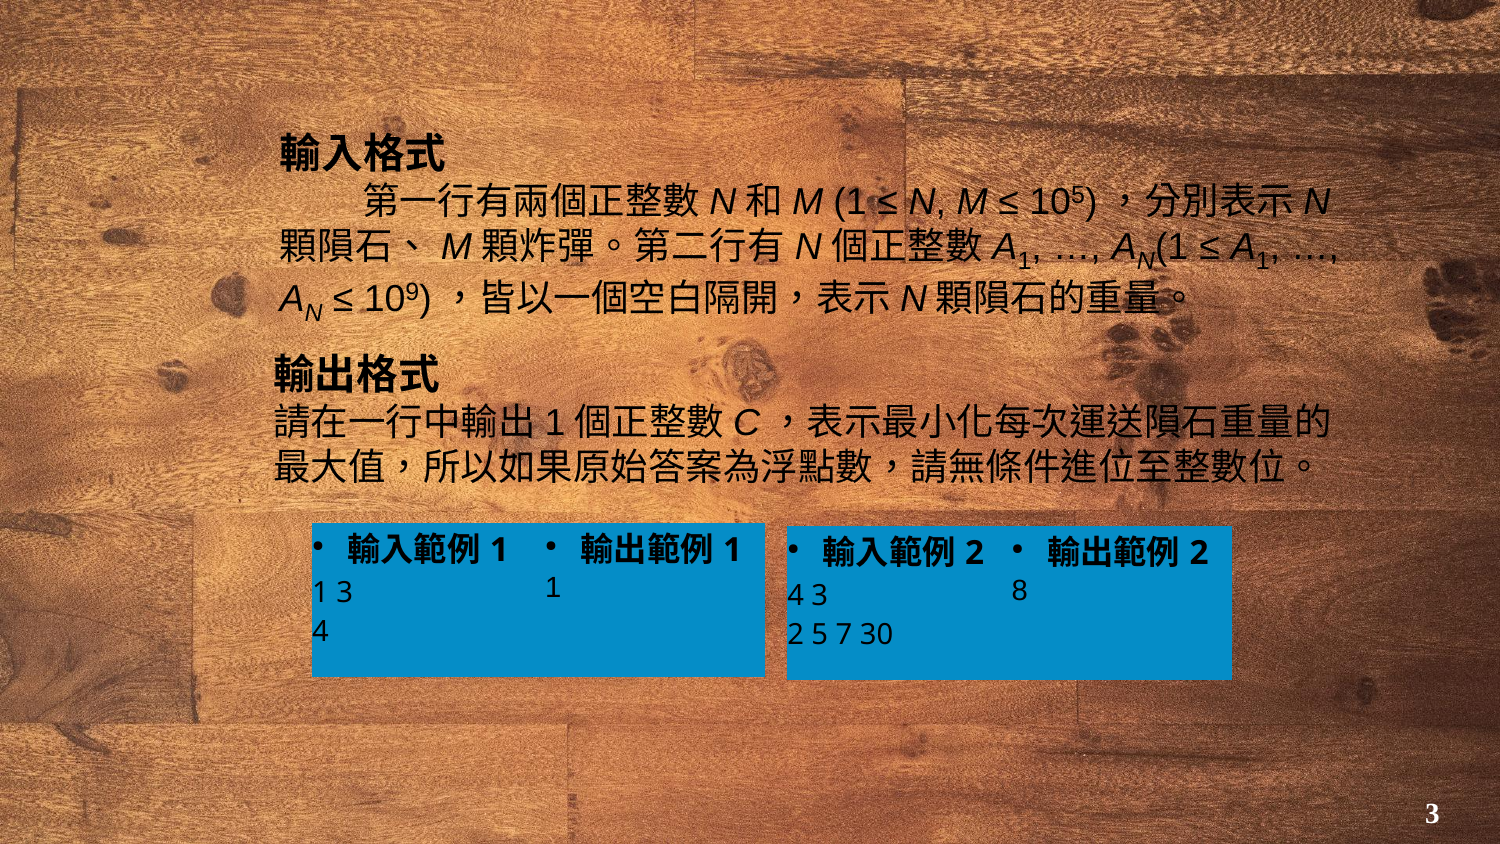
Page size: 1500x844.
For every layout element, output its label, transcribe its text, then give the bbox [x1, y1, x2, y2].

table_header 輸出範例1 1 [545, 523, 765, 677]
table_header 輸出範例2 8 [1012, 526, 1232, 680]
text_box 輸入格式 第一行有兩個正整數N和M (1 ≤ N, M ≤ 105)，分別表示N顆隕石、M顆炸彈。第二行有N個正整數A1, …, AN(1 ≤ A1, …, AN ≤ 109)，皆以一個空白隔開，表示N顆隕石的重量。 [265, 95, 1354, 315]
table_header 輸入範例2 4 3 2 5 7 30 [787, 526, 1012, 680]
text_box 輸出格式 請在一行中輸出1個正整數C，表示最小化每次運送隕石重量的最大值，所以如果原始答案為浮點數，請無條件進位至整數位。 [258, 315, 1376, 495]
table_header 輸入範例1 1 3 4 [312, 523, 545, 677]
slide_number 3 [1410, 779, 1500, 844]
